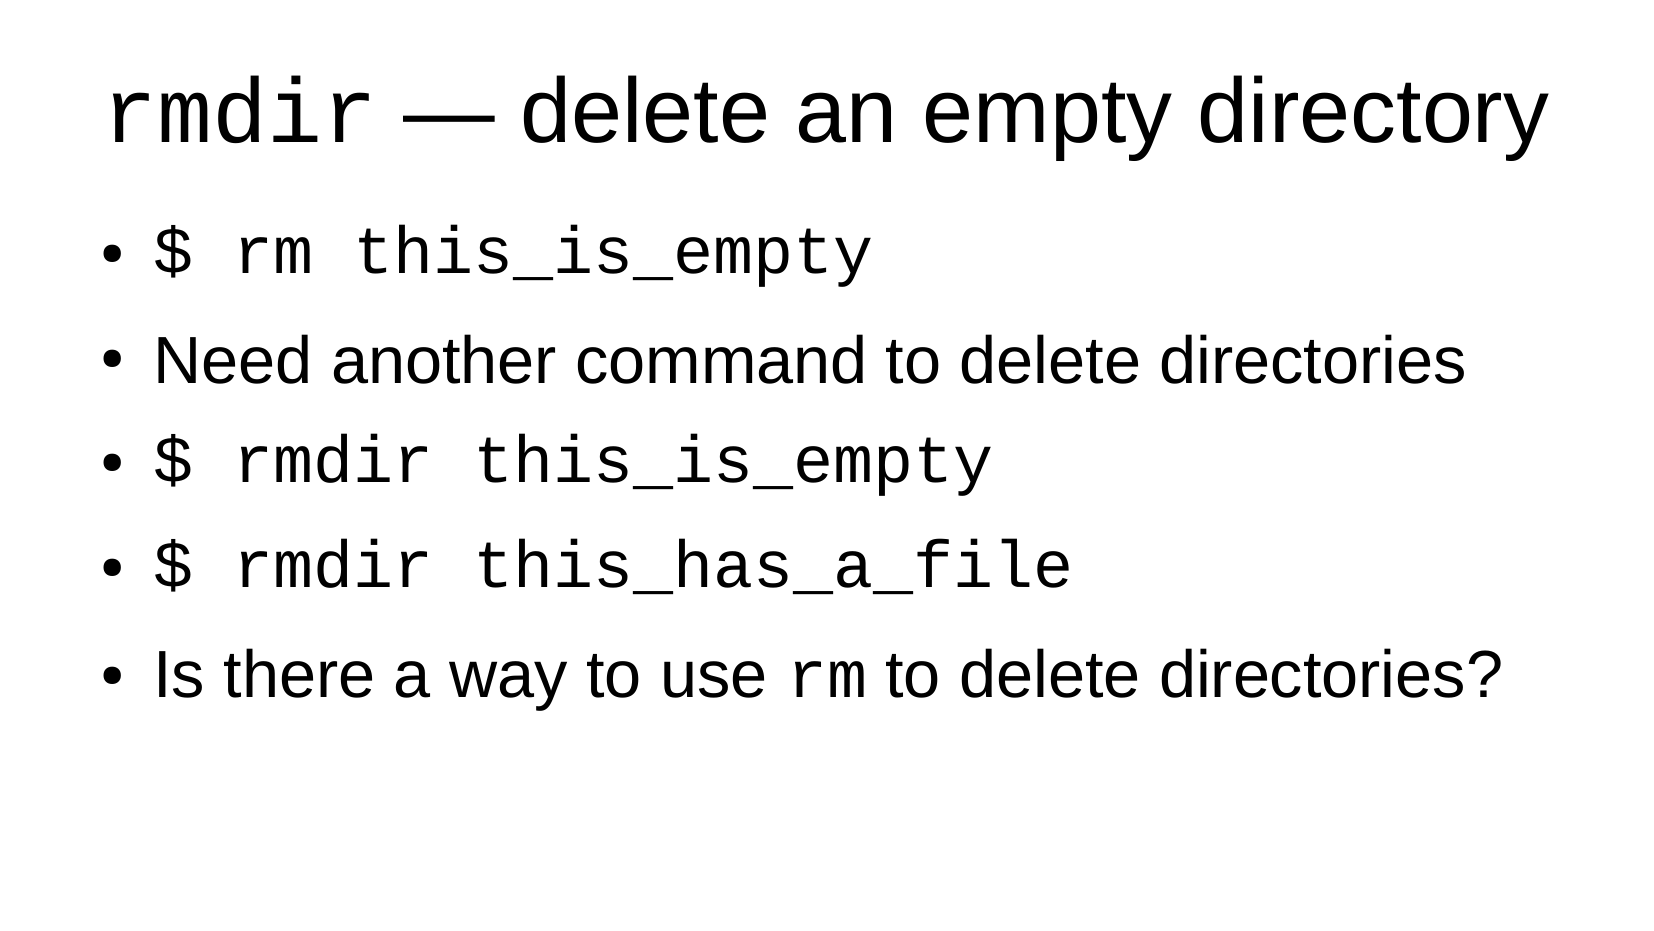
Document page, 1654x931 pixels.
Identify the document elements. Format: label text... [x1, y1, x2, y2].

list $ rm this_is_empty Need another command to delete directories $ rmdir this_is_empty $ rmdir this_has_a_file Is there a way to use rm to delete directories? [82, 217, 1571, 758]
title rmdir — delete an empty directory [82, 37, 1571, 193]
